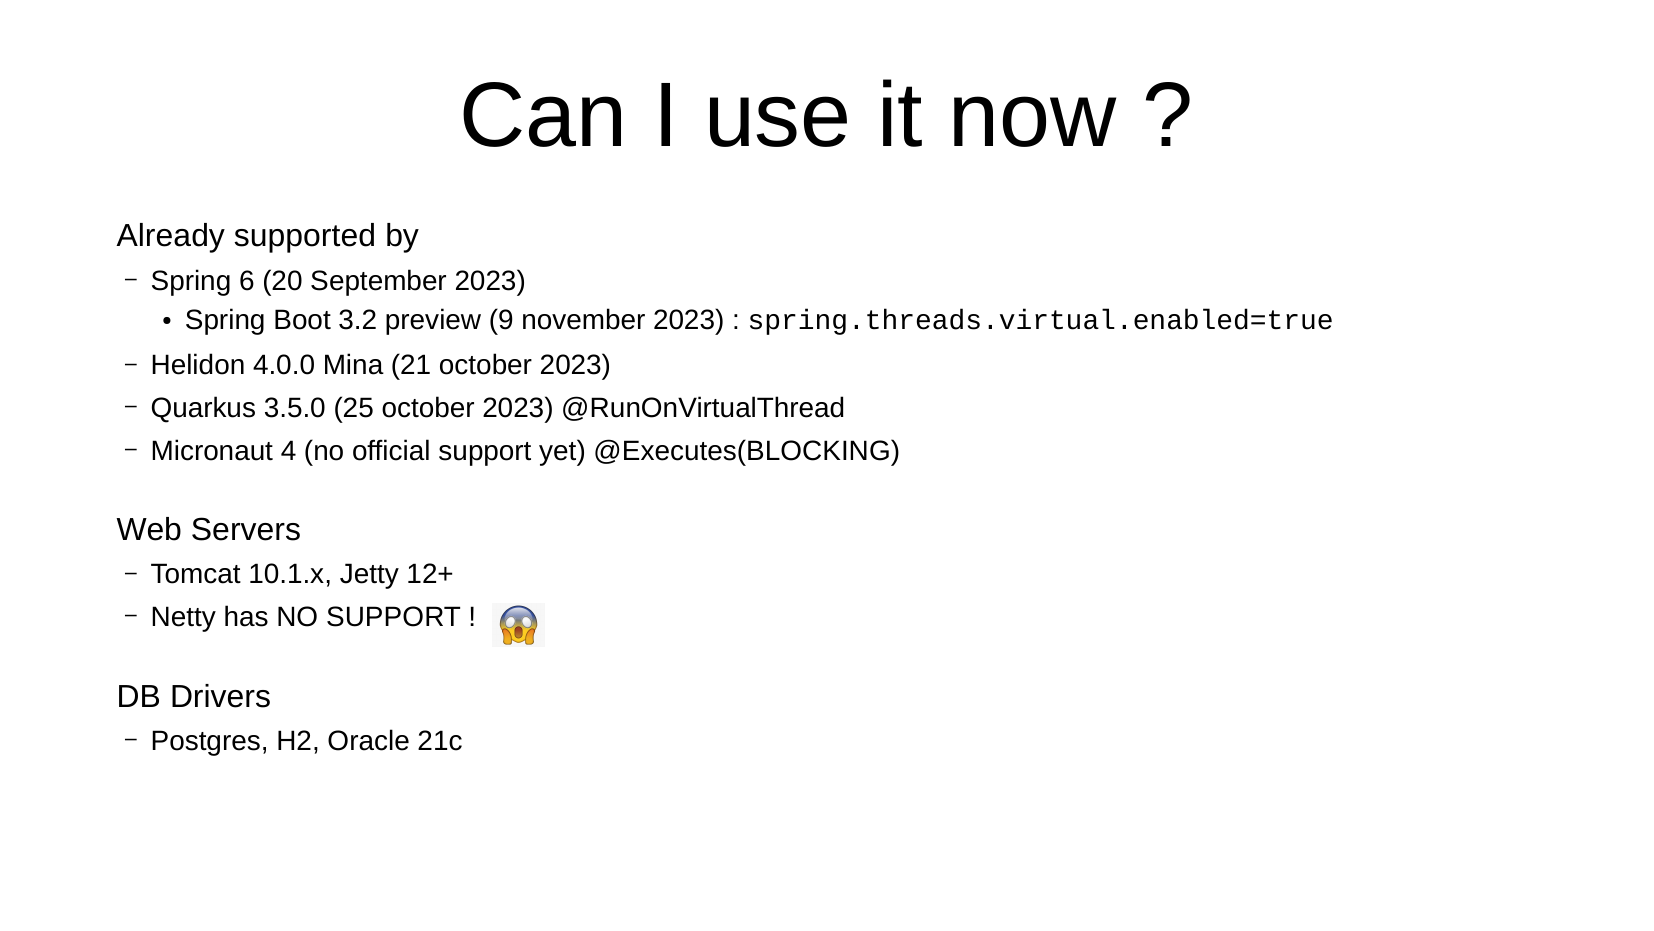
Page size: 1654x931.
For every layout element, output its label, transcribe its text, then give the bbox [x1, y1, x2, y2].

list Already supported by Spring 6 (20 September 2023) Spring Boot 3.2 preview (9 november 2023) : spring.threads.virtual.enabled=true Helidon 4.0.0 Mina (21 october 2023) Quarkus 3.5.0 (25 october 2023) @RunOnVirtualThread Micronaut 4 (no official support yet) @Executes(BLOCKING) Web Servers Tomcat 10.1.x, Jetty 12+ Netty has NO SUPPORT ! DB Drivers Postgres, H2, Oracle 21c [82, 217, 1571, 758]
picture [492, 603, 545, 648]
title Can I use it now ? [82, 37, 1571, 193]
